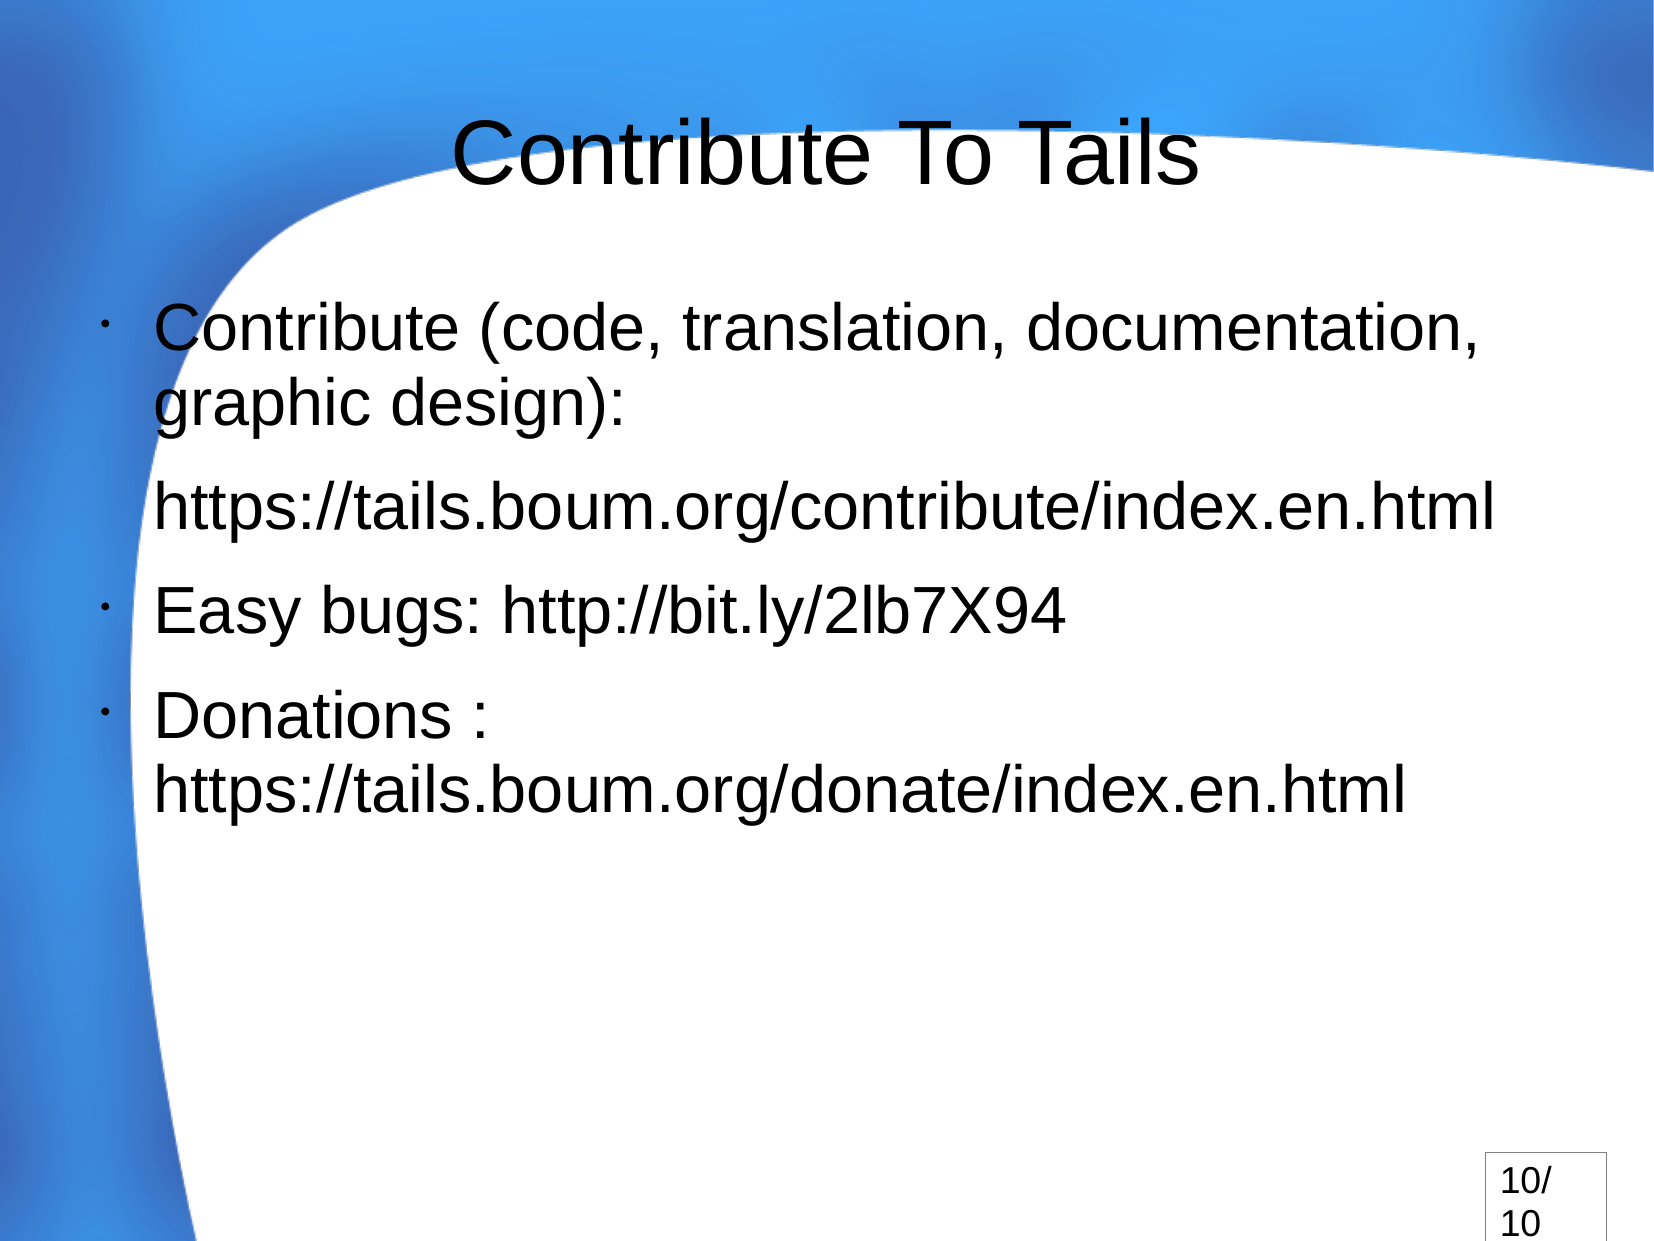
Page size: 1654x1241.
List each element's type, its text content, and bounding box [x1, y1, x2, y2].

text_box <number>/10 [1485, 1152, 1607, 1241]
picture [0, 0, 1654, 1241]
title Contribute To Tails [82, 49, 1571, 257]
list Contribute (code, translation, documentation, graphic design): https://tails.boum.org/contribute/index.en.html Easy bugs: http://bit.ly/2lb7X94 Donations : https://tails.boum.org/donate/index.en.html [82, 290, 1538, 1010]
